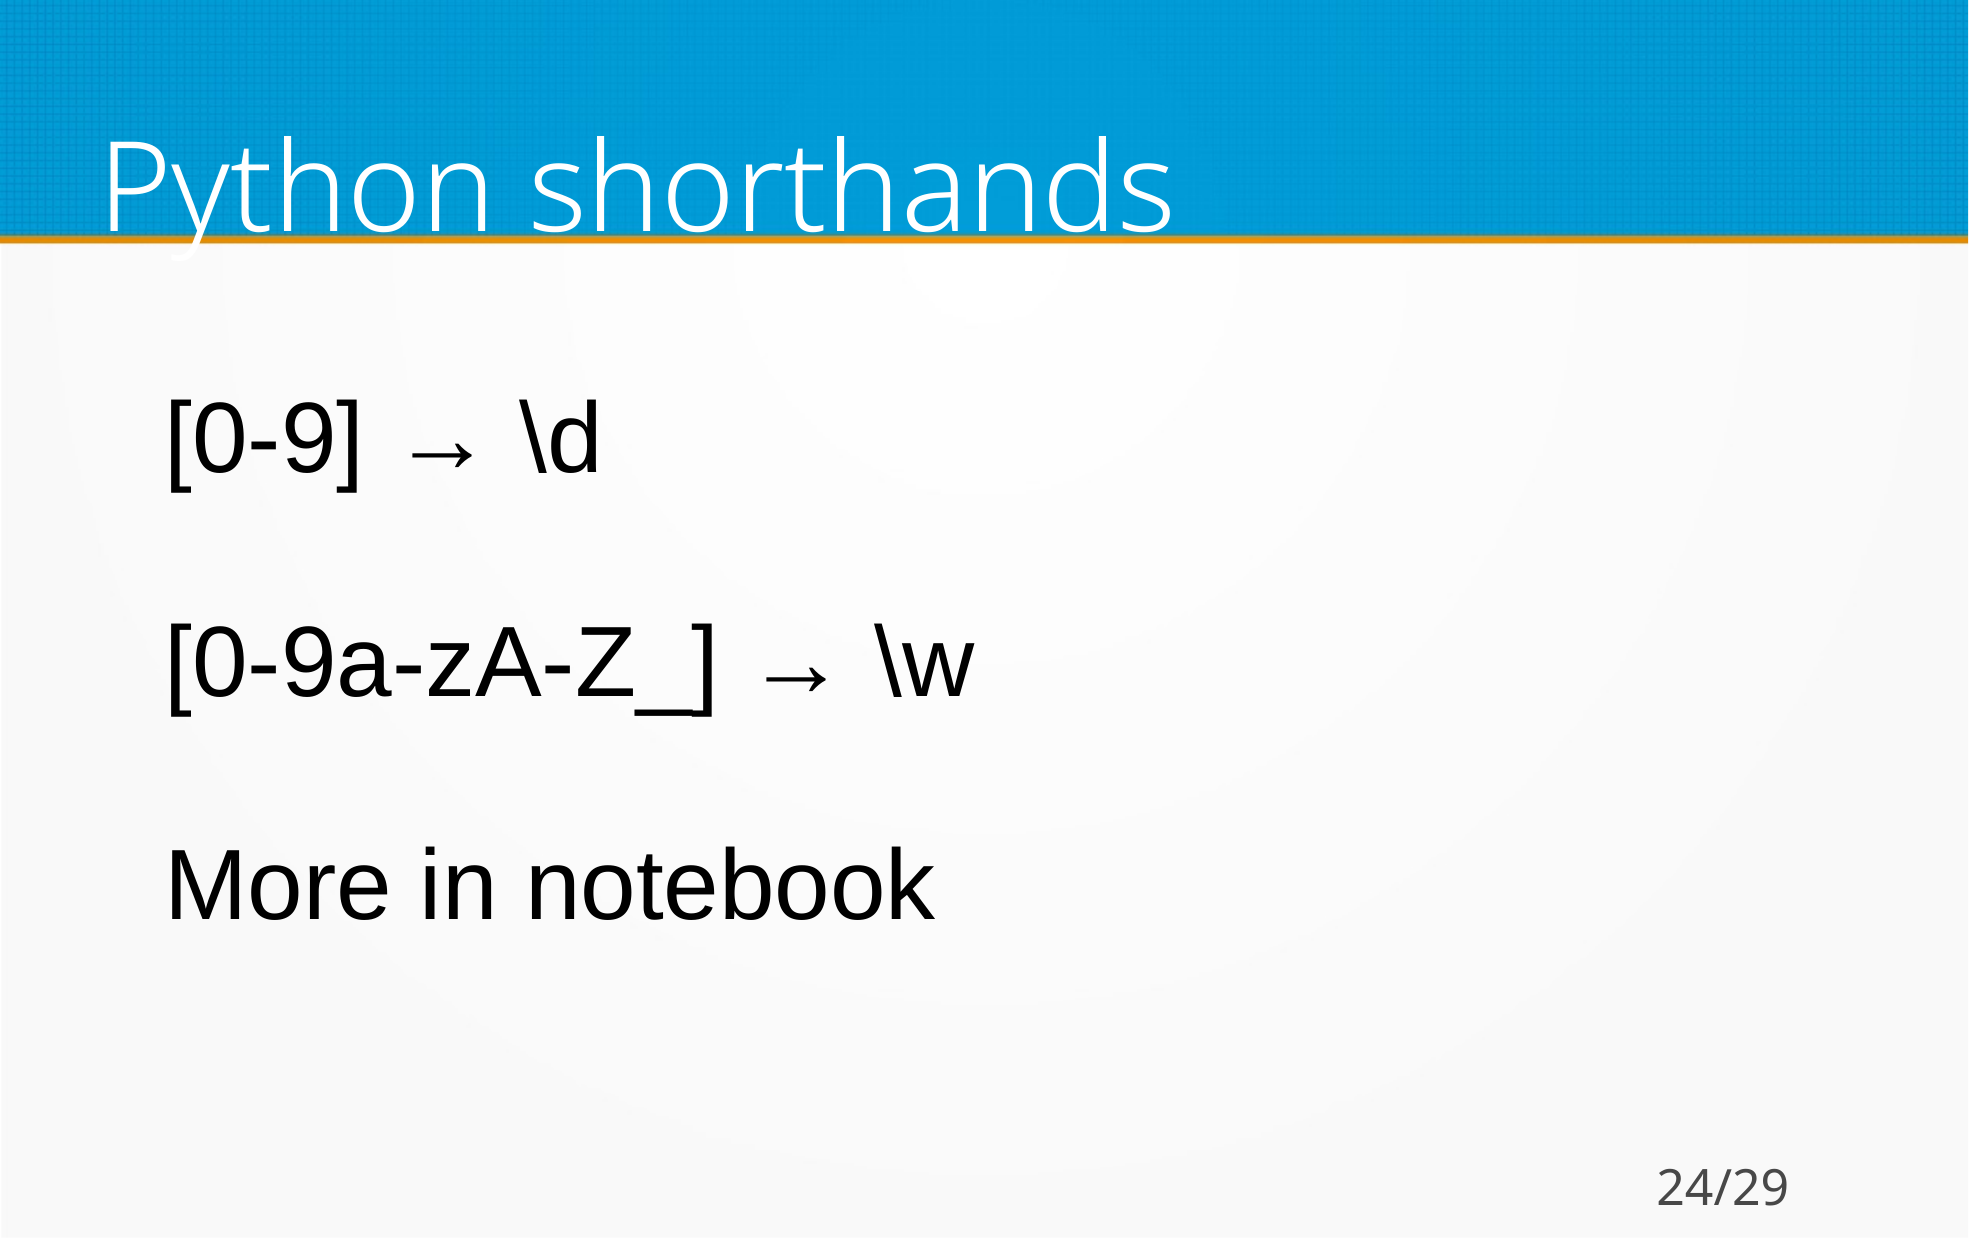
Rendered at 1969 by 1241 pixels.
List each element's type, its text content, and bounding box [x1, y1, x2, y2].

title Python shorthands [98, 49, 1870, 257]
text_box [0-9] → \d [0-9a-zA-Z_] → \w More in notebook [150, 375, 1321, 949]
picture [0, 233, 1969, 1241]
